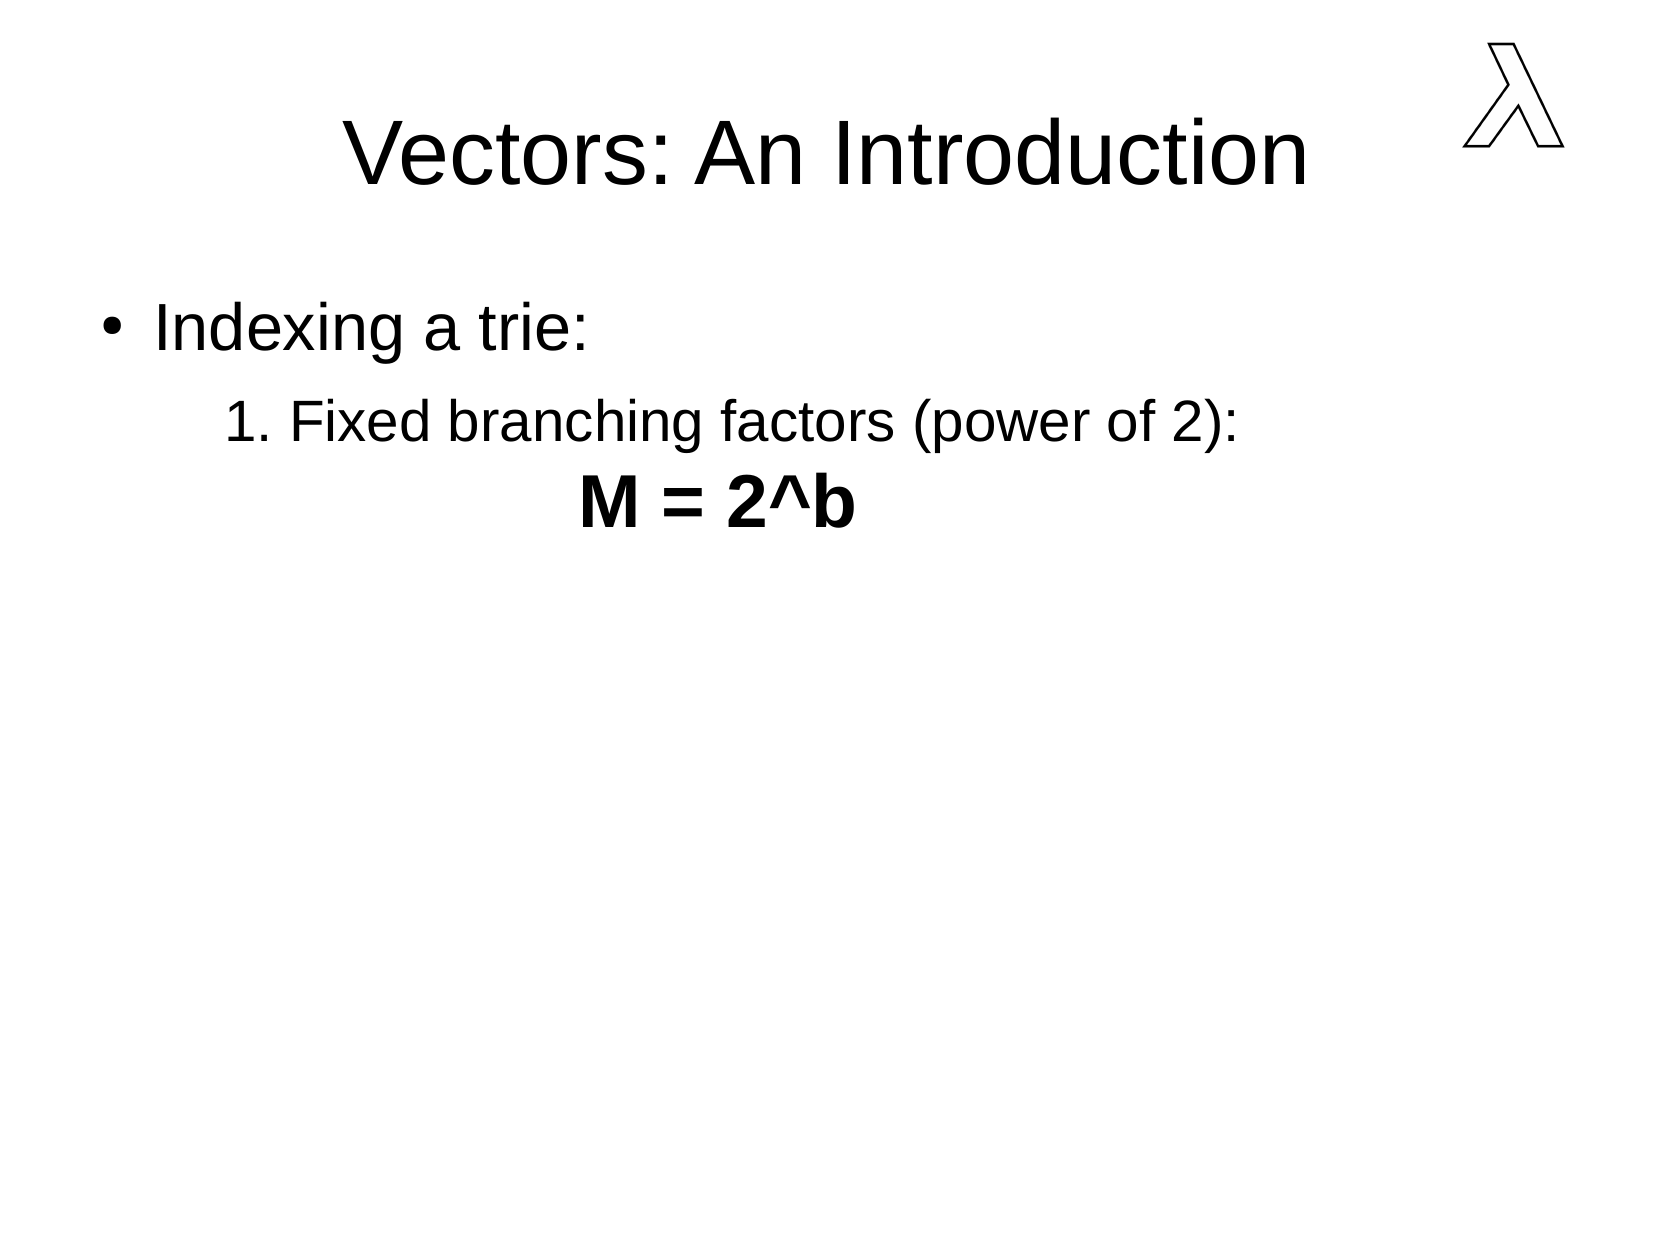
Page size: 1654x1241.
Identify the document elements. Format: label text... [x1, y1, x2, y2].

list Indexing a trie: 1. Fixed branching factors (power of 2): M = 2^b [82, 290, 1571, 1010]
title Vectors: An Introduction [82, 49, 1571, 257]
picture [1440, 40, 1587, 151]
